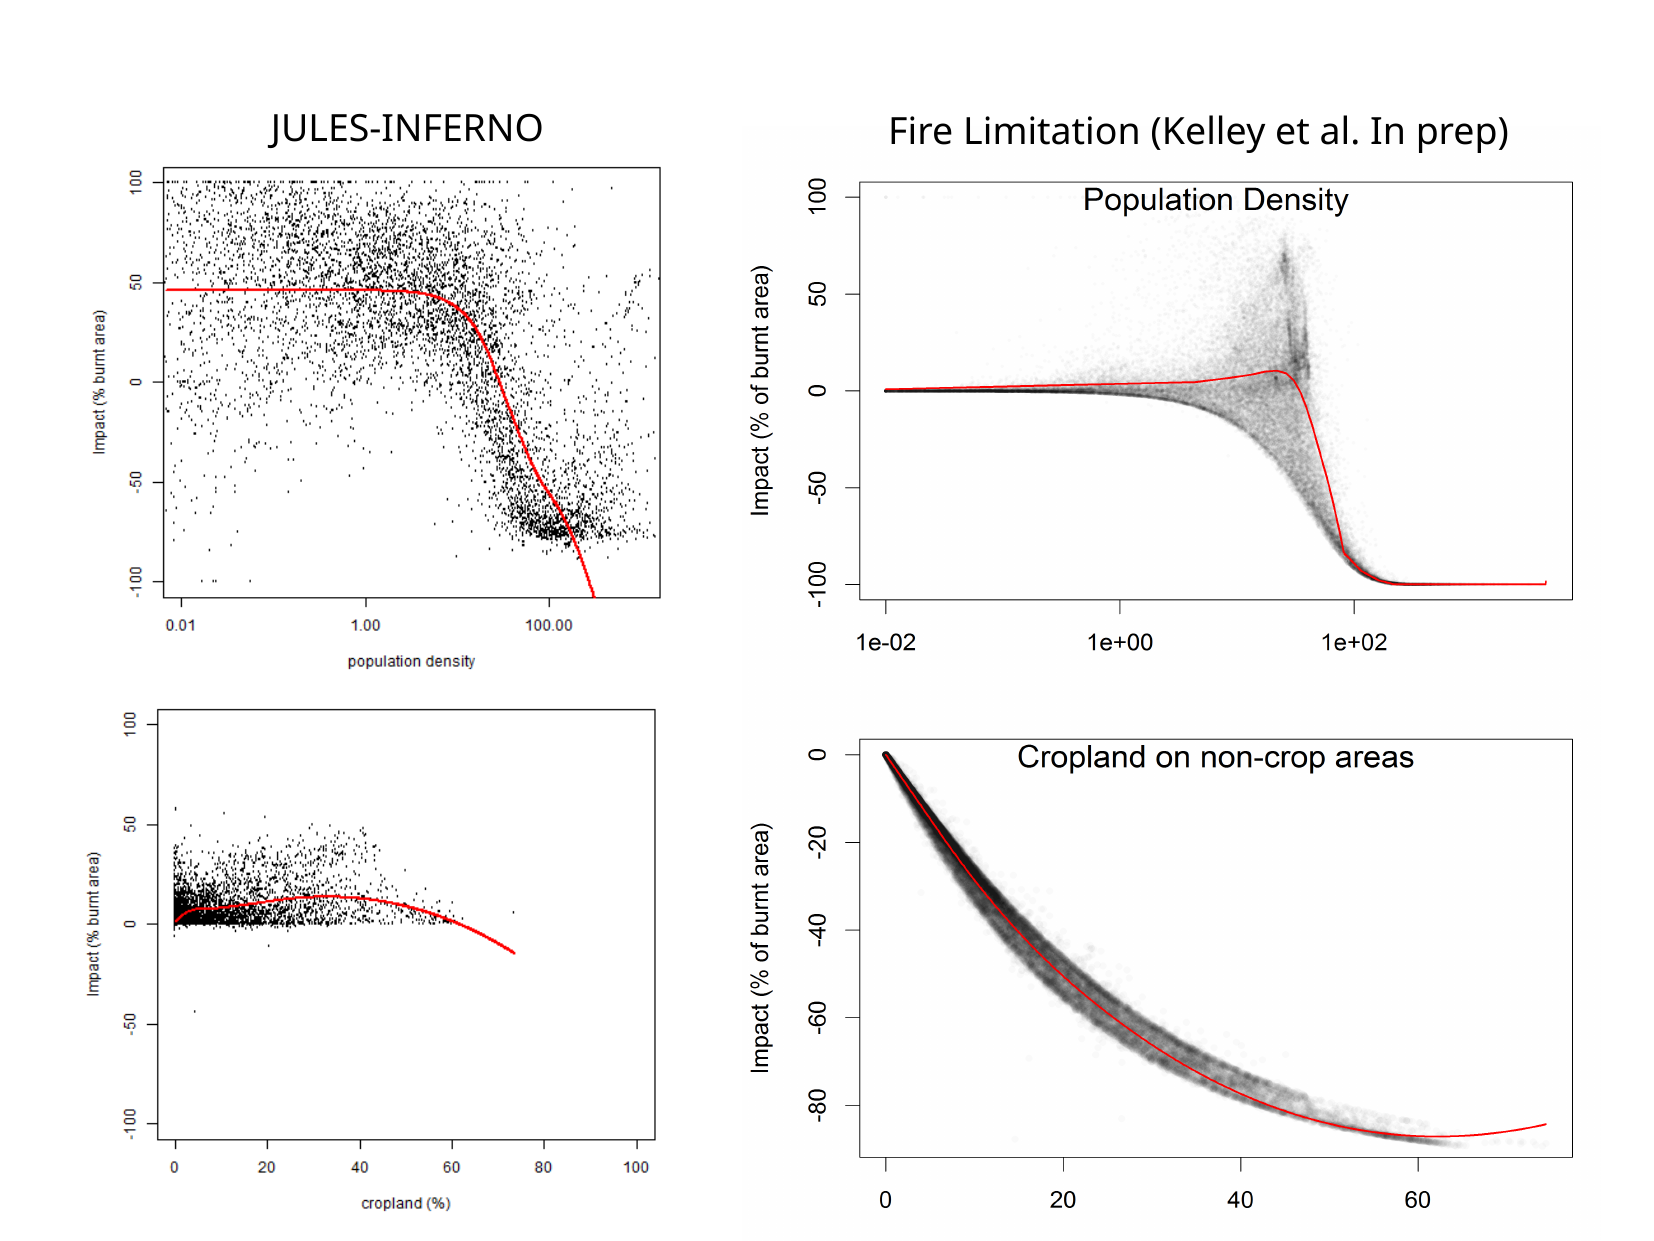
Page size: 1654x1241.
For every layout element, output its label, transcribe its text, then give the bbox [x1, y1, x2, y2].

text_box JULES-INFERNO [153, 94, 662, 164]
text_box Fire Limitation (Kelley et al. In prep) [838, 96, 1560, 166]
picture [742, 126, 1601, 1241]
picture [82, 94, 699, 1231]
